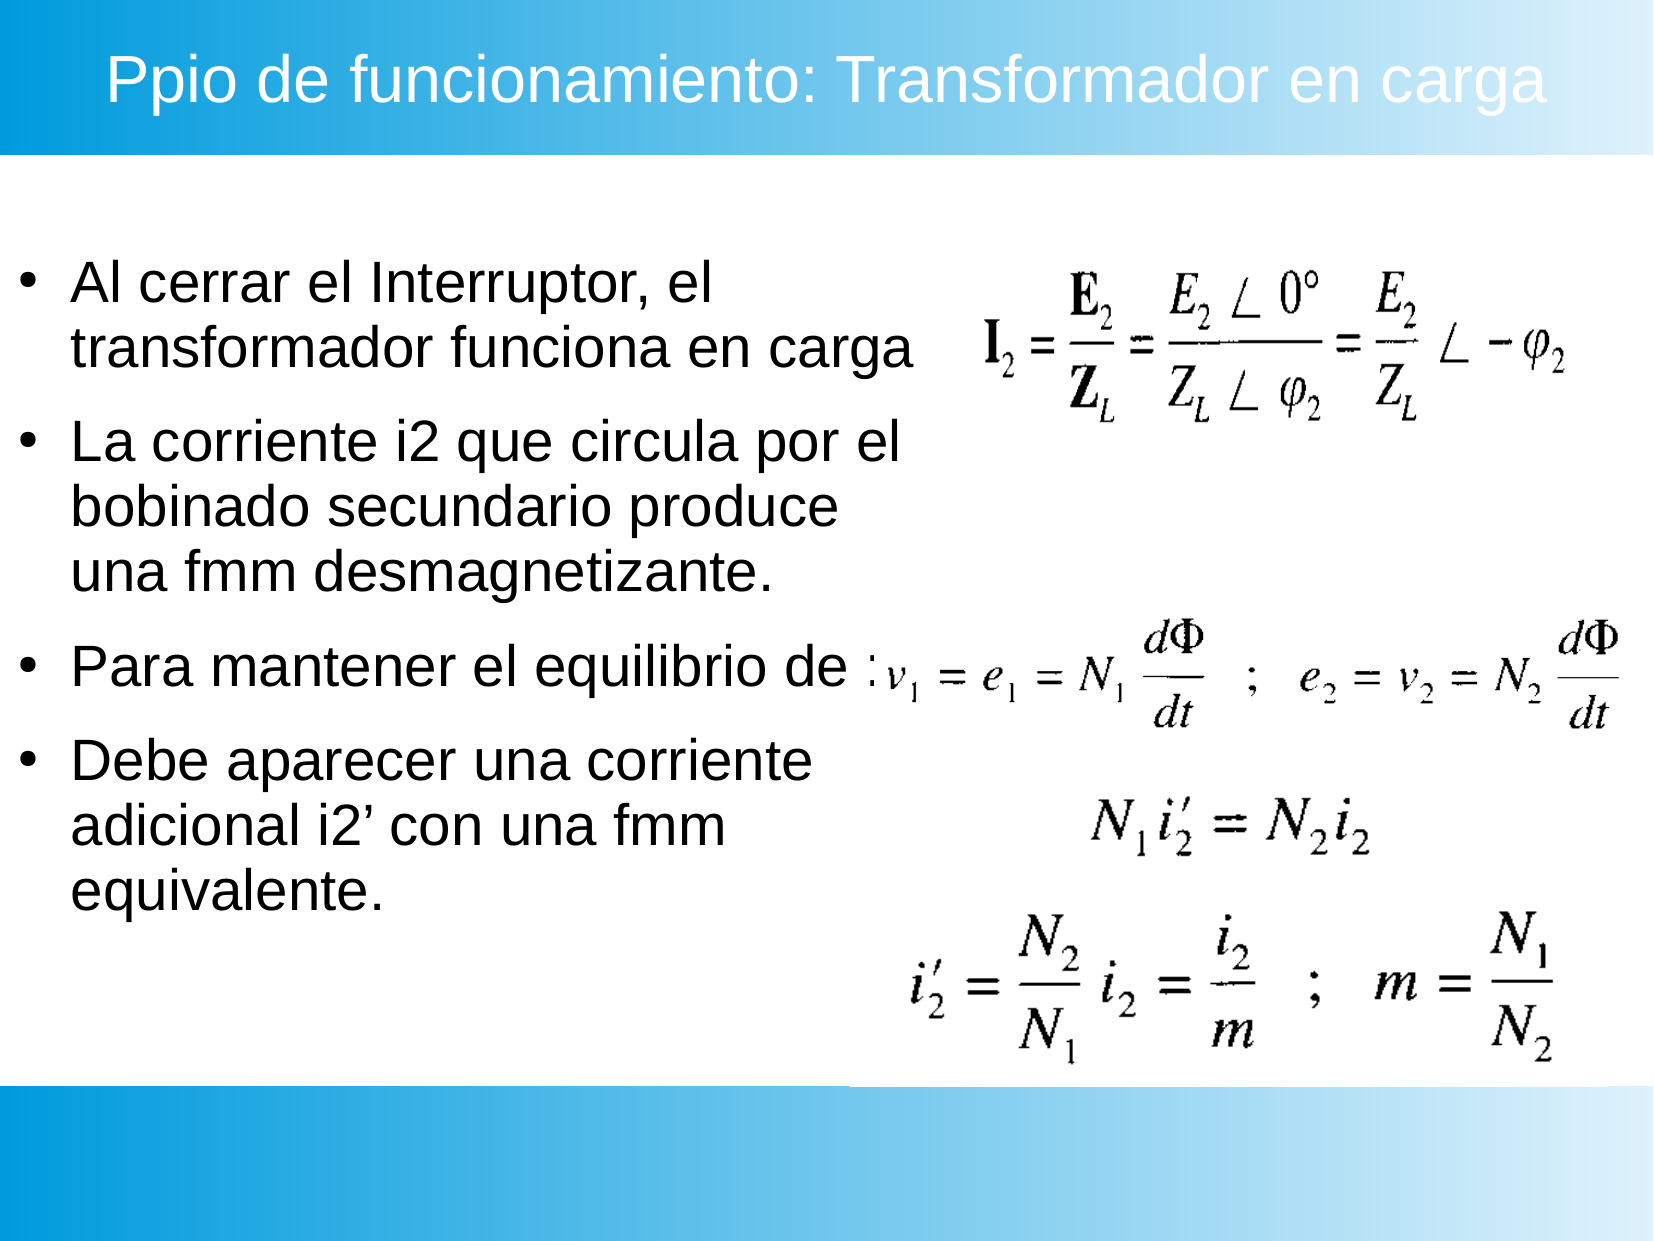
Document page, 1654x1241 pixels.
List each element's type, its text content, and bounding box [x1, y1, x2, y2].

picture [874, 578, 1649, 756]
picture [850, 767, 1607, 1087]
title Ppio de funcionamiento: Transformador en carga [82, 4, 1571, 155]
list Al cerrar el Interruptor, el transformador funciona en carga La corriente i2 que circula por el bobinado secundario produce una fmm desmagnetizante. Para mantener el equilibrio de : Debe aparecer una corriente adicional i2’ con una fmm equivalente. [0, 154, 934, 875]
picture [956, 184, 1607, 461]
